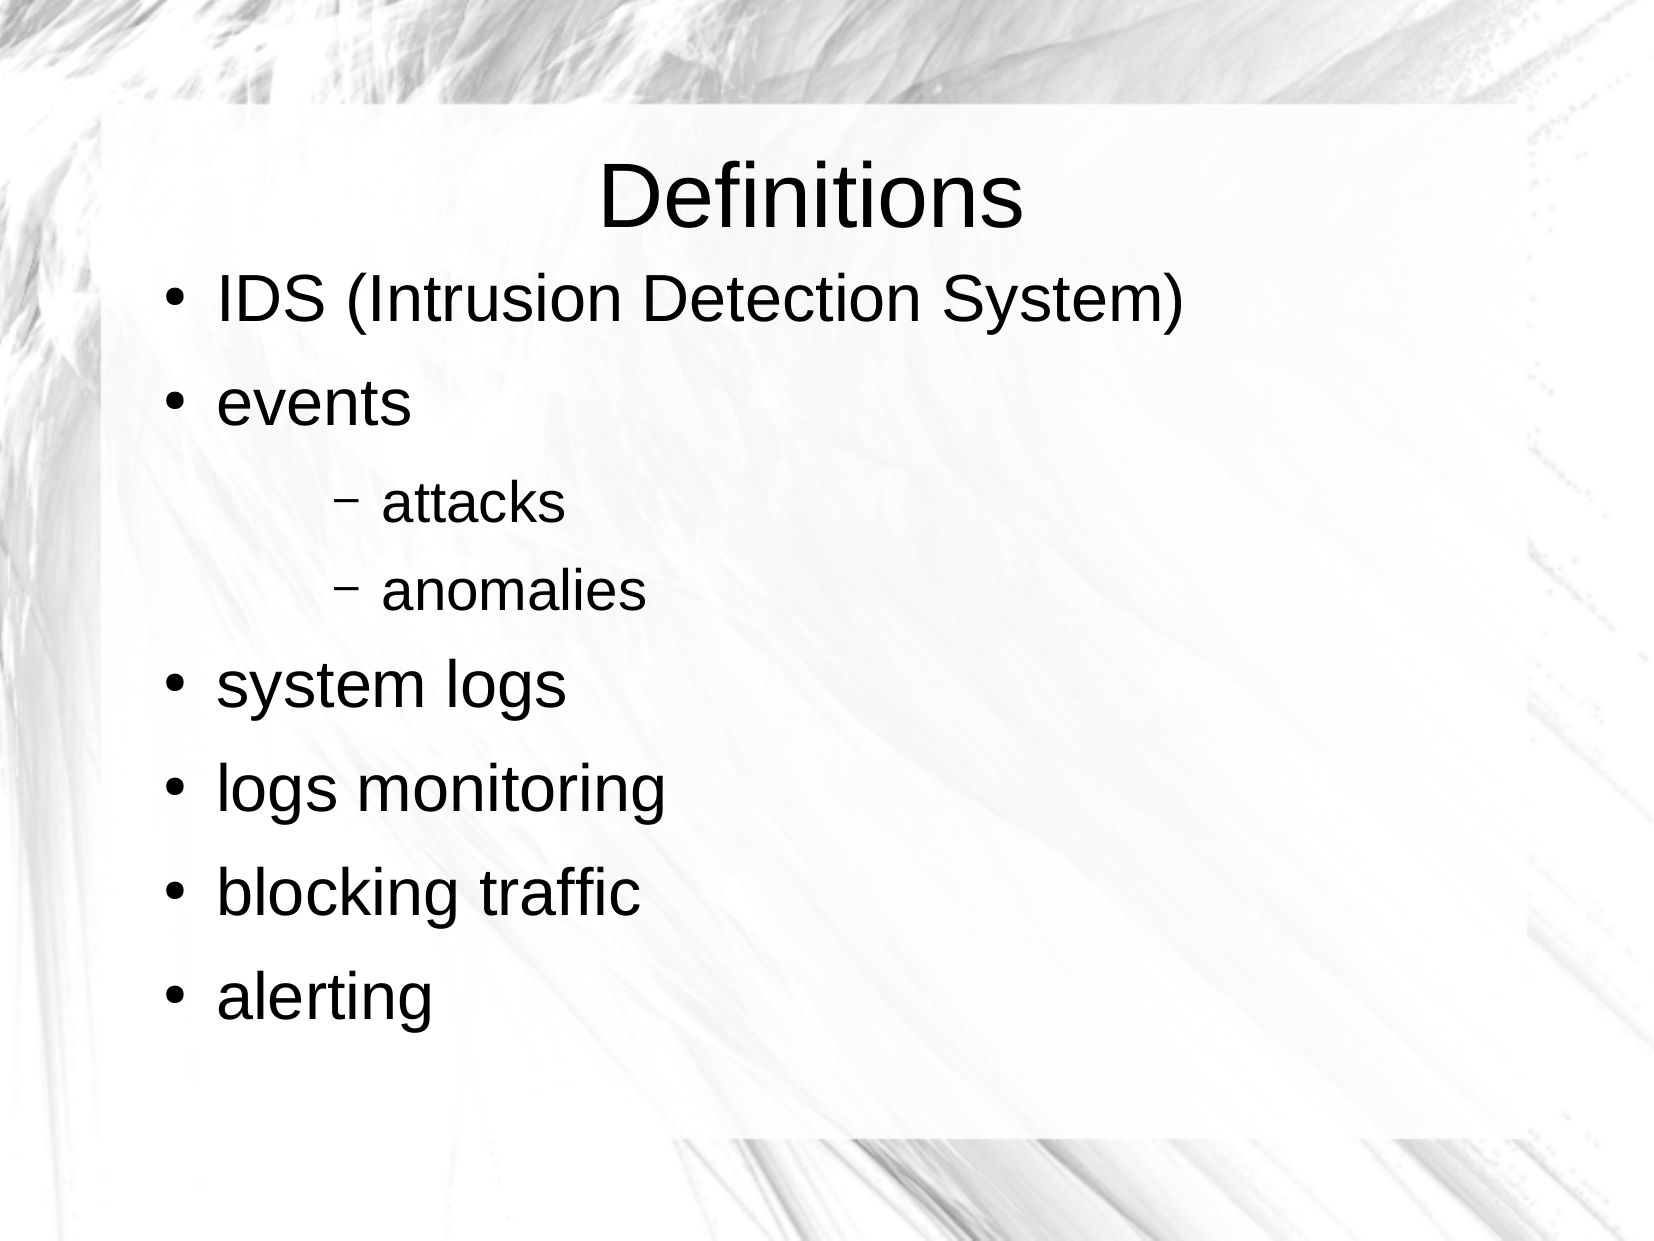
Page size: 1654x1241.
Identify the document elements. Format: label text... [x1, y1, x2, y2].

list IDS (Intrusion Detection System) events attacks anomalies system logs logs monitoring blocking traffic alerting [145, 260, 1527, 1035]
picture [0, 0, 1654, 1241]
title Definitions [118, 112, 1506, 281]
